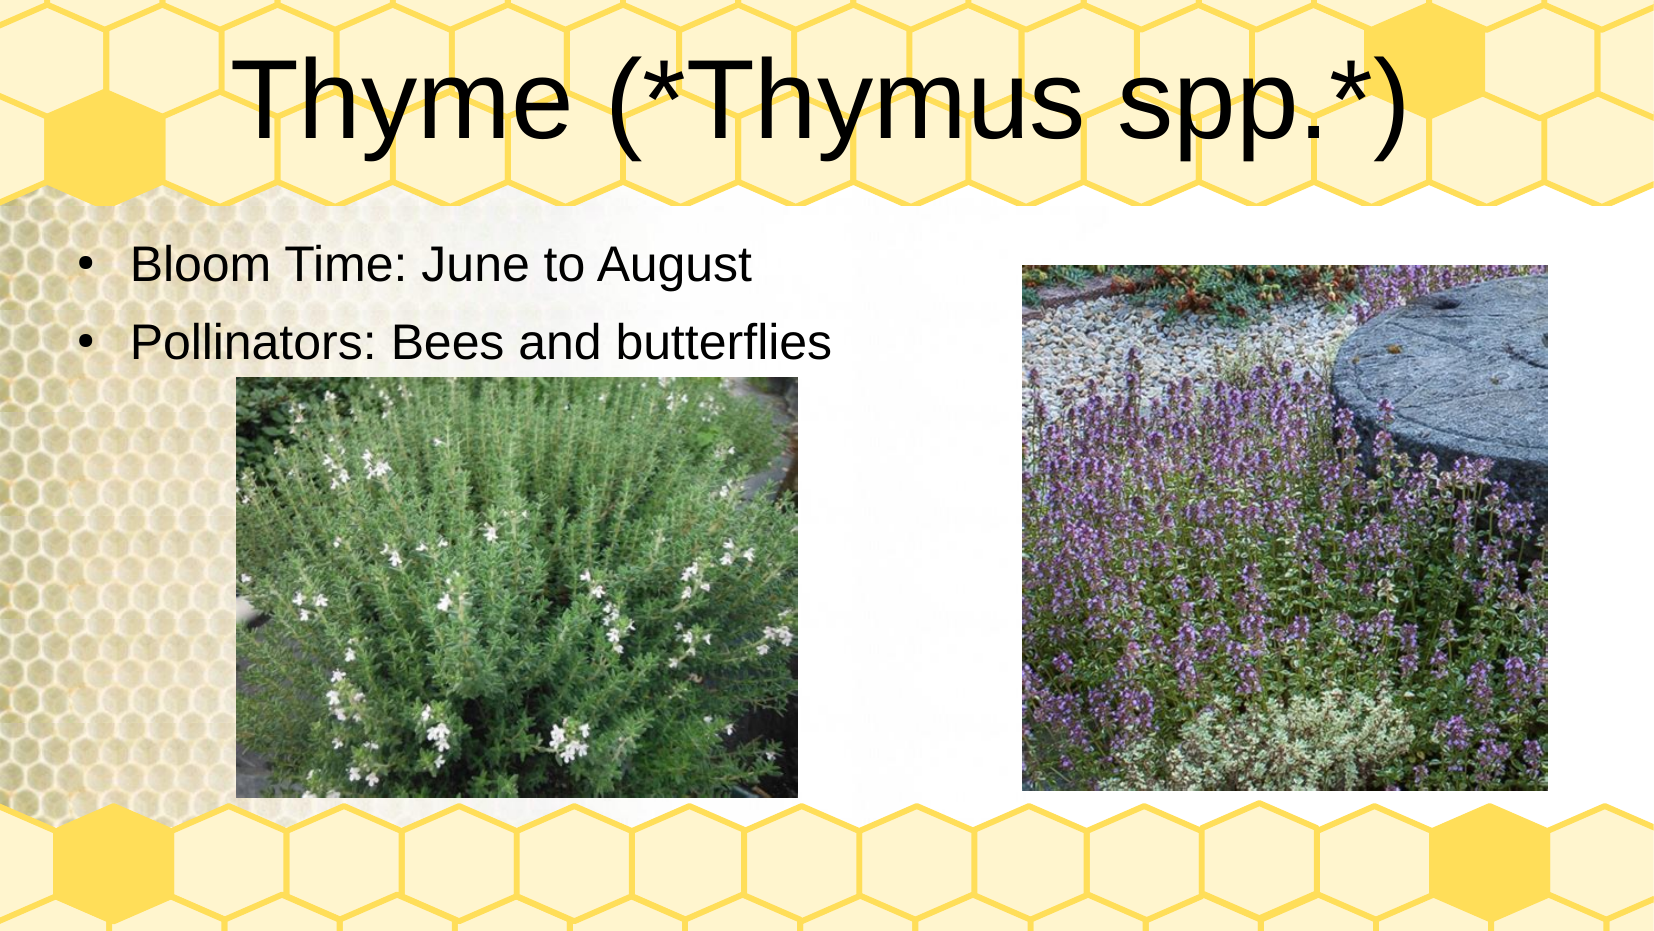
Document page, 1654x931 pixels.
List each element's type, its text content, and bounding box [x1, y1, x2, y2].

title Thyme (*Thymus spp.*) [76, 0, 1565, 200]
list Bloom Time: June to August Pollinators: Bees and butterflies [59, 236, 1548, 378]
picture [0, 186, 1654, 827]
